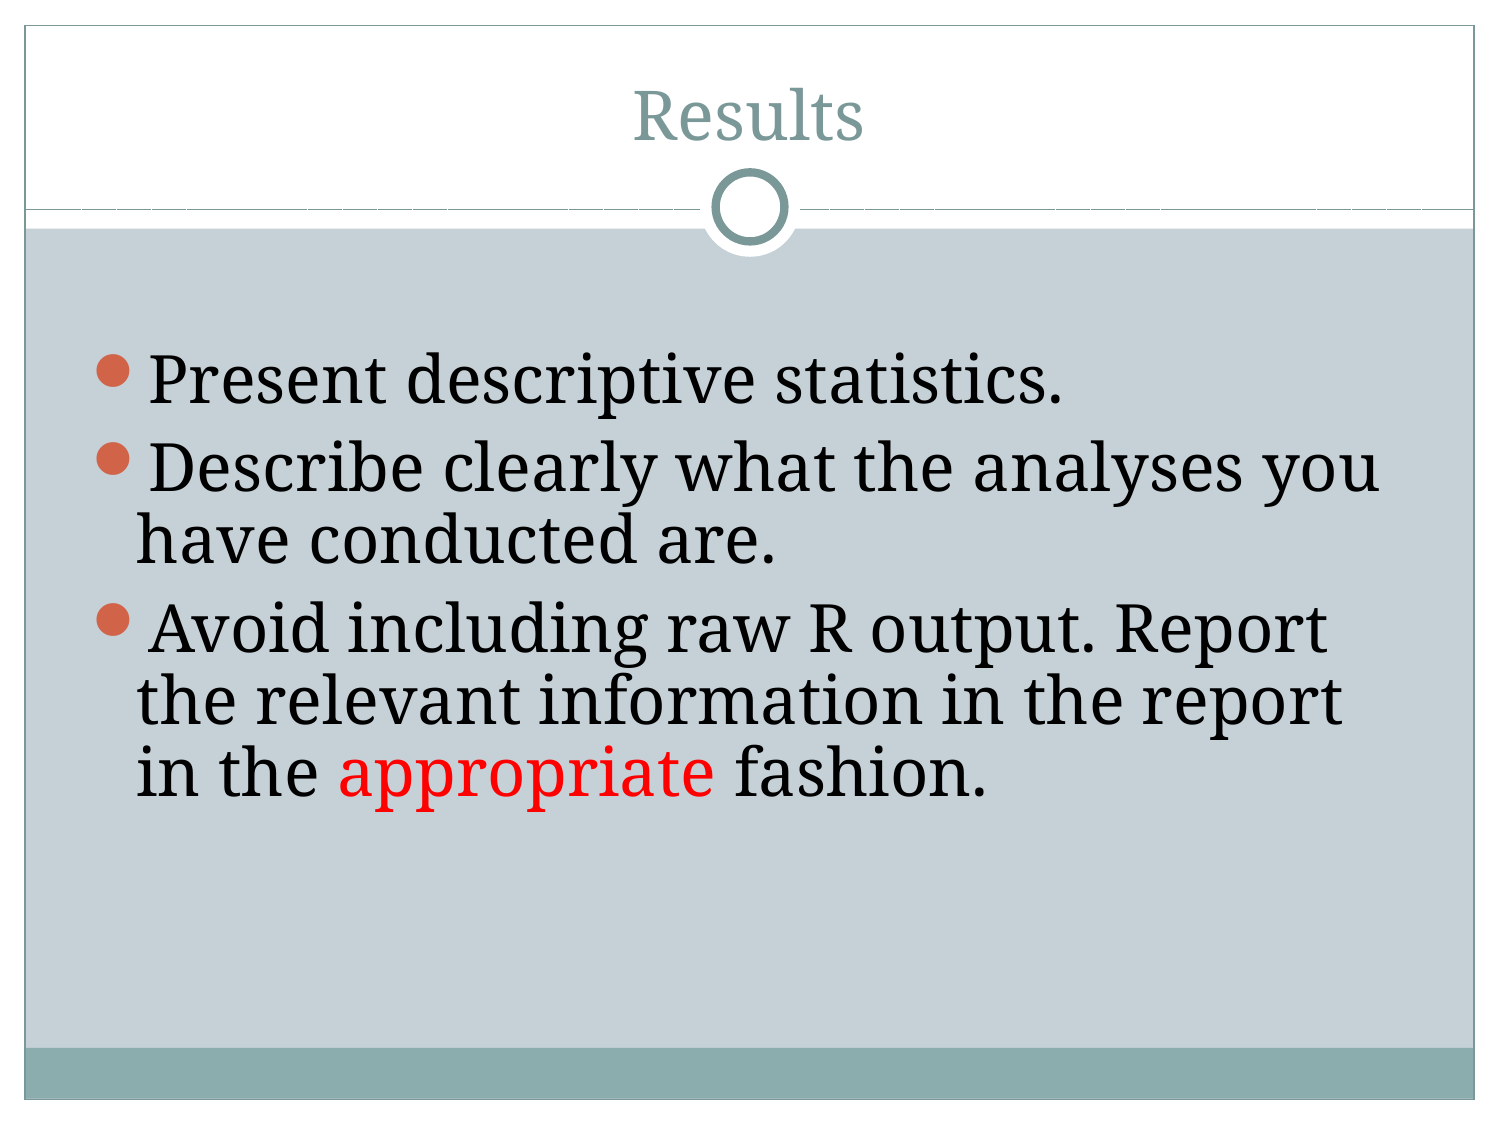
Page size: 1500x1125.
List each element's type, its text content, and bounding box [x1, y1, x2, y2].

list Present descriptive statistics. Describe clearly what the analyses you have conducted are. Avoid including raw R output. Report the relevant information in the report in the appropriate fashion. [76, 337, 1427, 875]
title Results [49, 37, 1450, 162]
